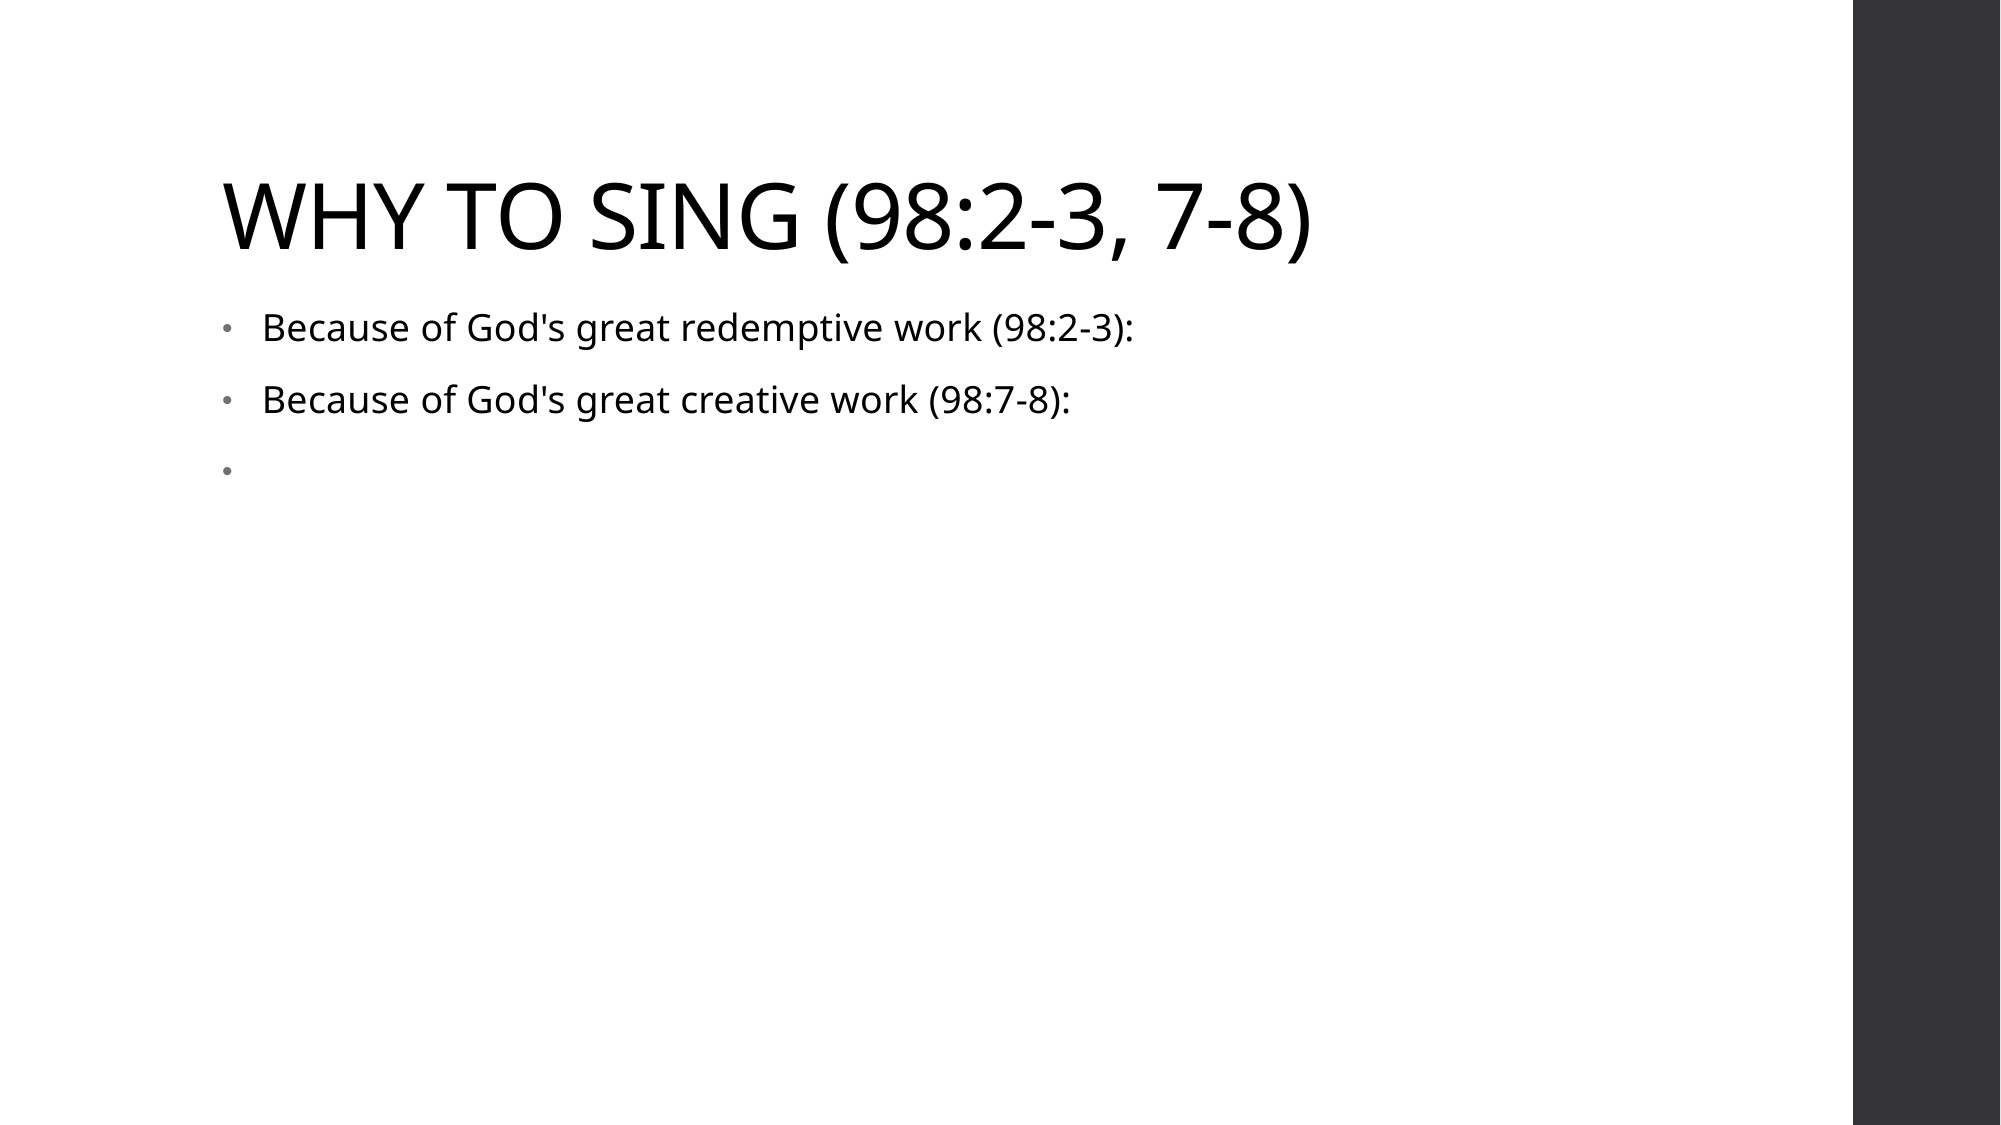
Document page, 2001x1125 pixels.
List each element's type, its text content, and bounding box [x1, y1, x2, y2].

title WHY TO SING (98:2-3, 7-8) [206, 60, 1797, 278]
list Because of God's great redemptive work (98:2-3): Because of God's great creative work (98:7-8): [206, 299, 1617, 1014]
